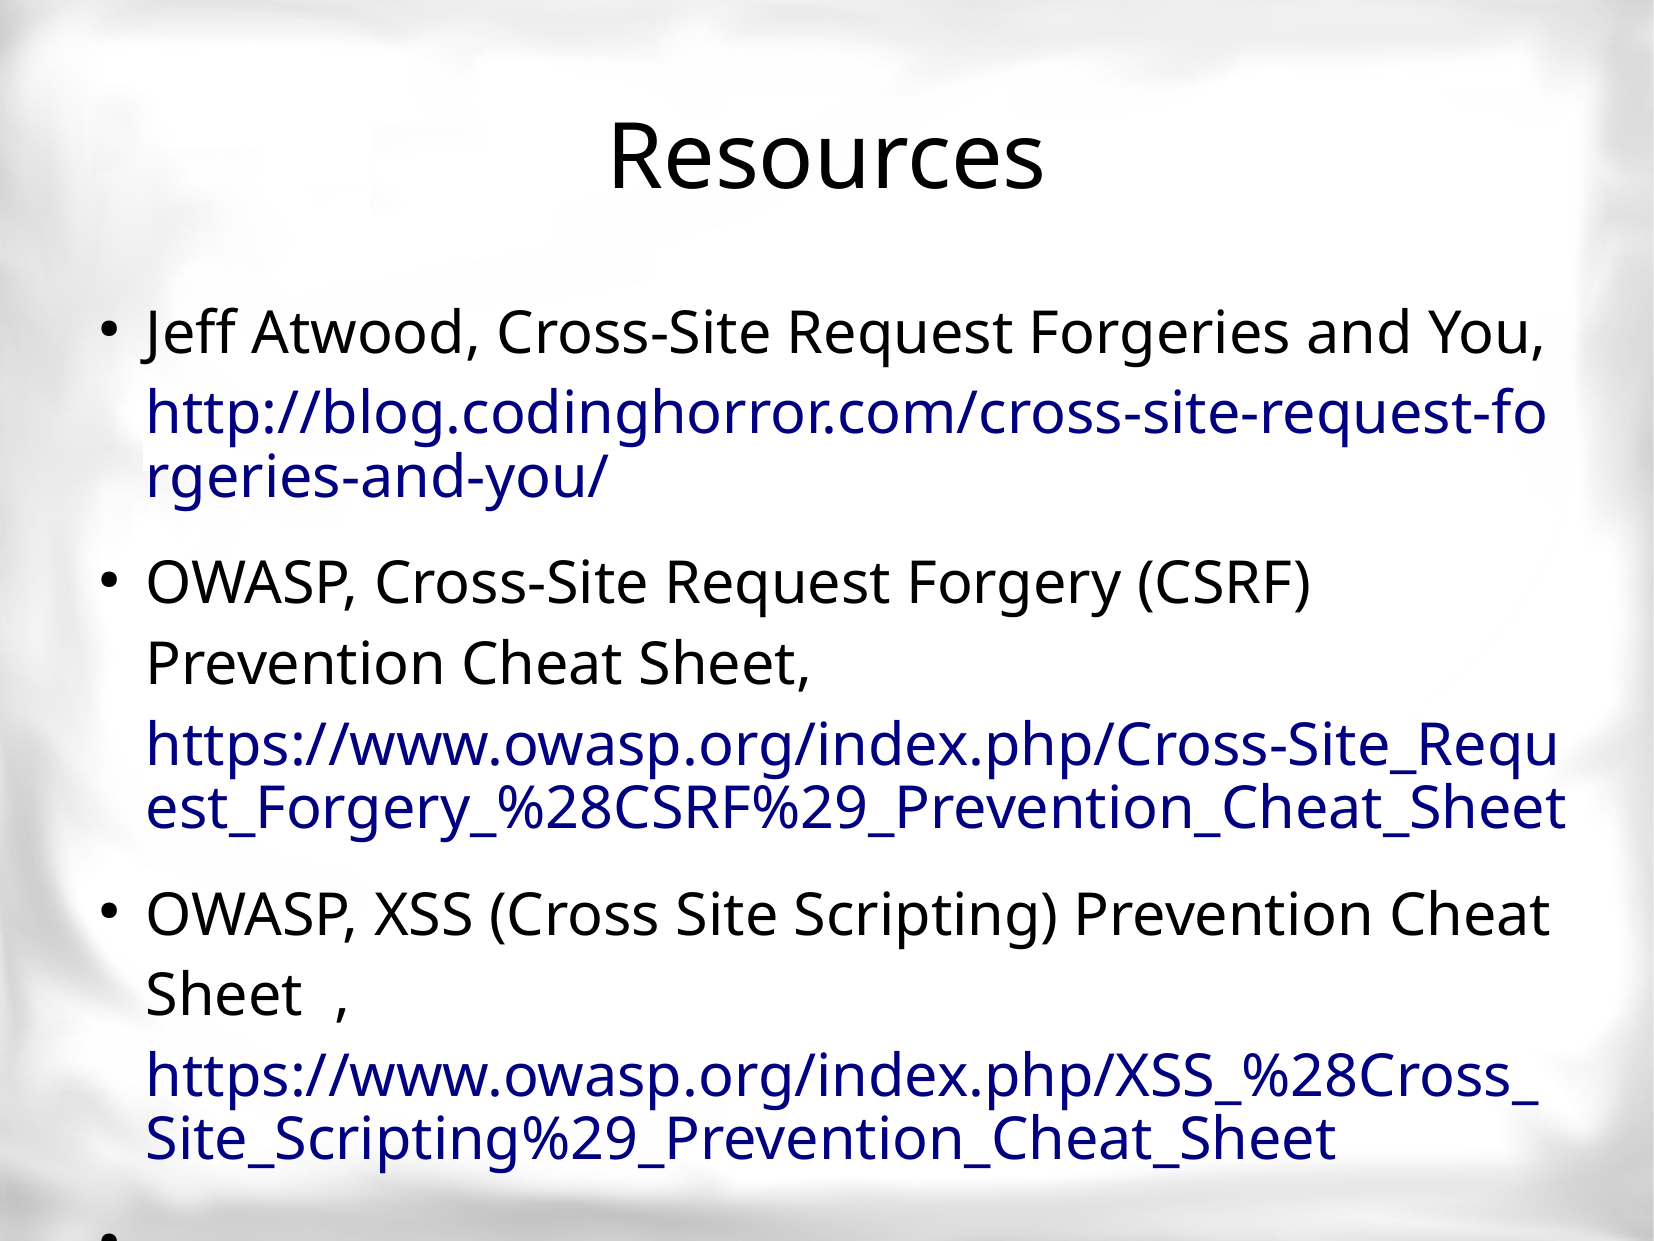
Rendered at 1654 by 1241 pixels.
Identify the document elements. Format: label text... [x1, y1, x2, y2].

list Jeff Atwood, Cross-Site Request Forgeries and You, http://blog.codinghorror.com/cross-site-request-forgeries-and-you/ OWASP, Cross-Site Request Forgery (CSRF) Prevention Cheat Sheet, https://www.owasp.org/index.php/Cross-Site_Request_Forgery_%28CSRF%29_Prevention_Cheat_Sheet OWASP, XSS (Cross Site Scripting) Prevention Cheat Sheet , https://www.owasp.org/index.php/XSS_%28Cross_Site_Scripting%29_Prevention_Cheat_Sheet [82, 290, 1571, 1010]
picture [0, 0, 1654, 1241]
title Resources [82, 49, 1571, 257]
